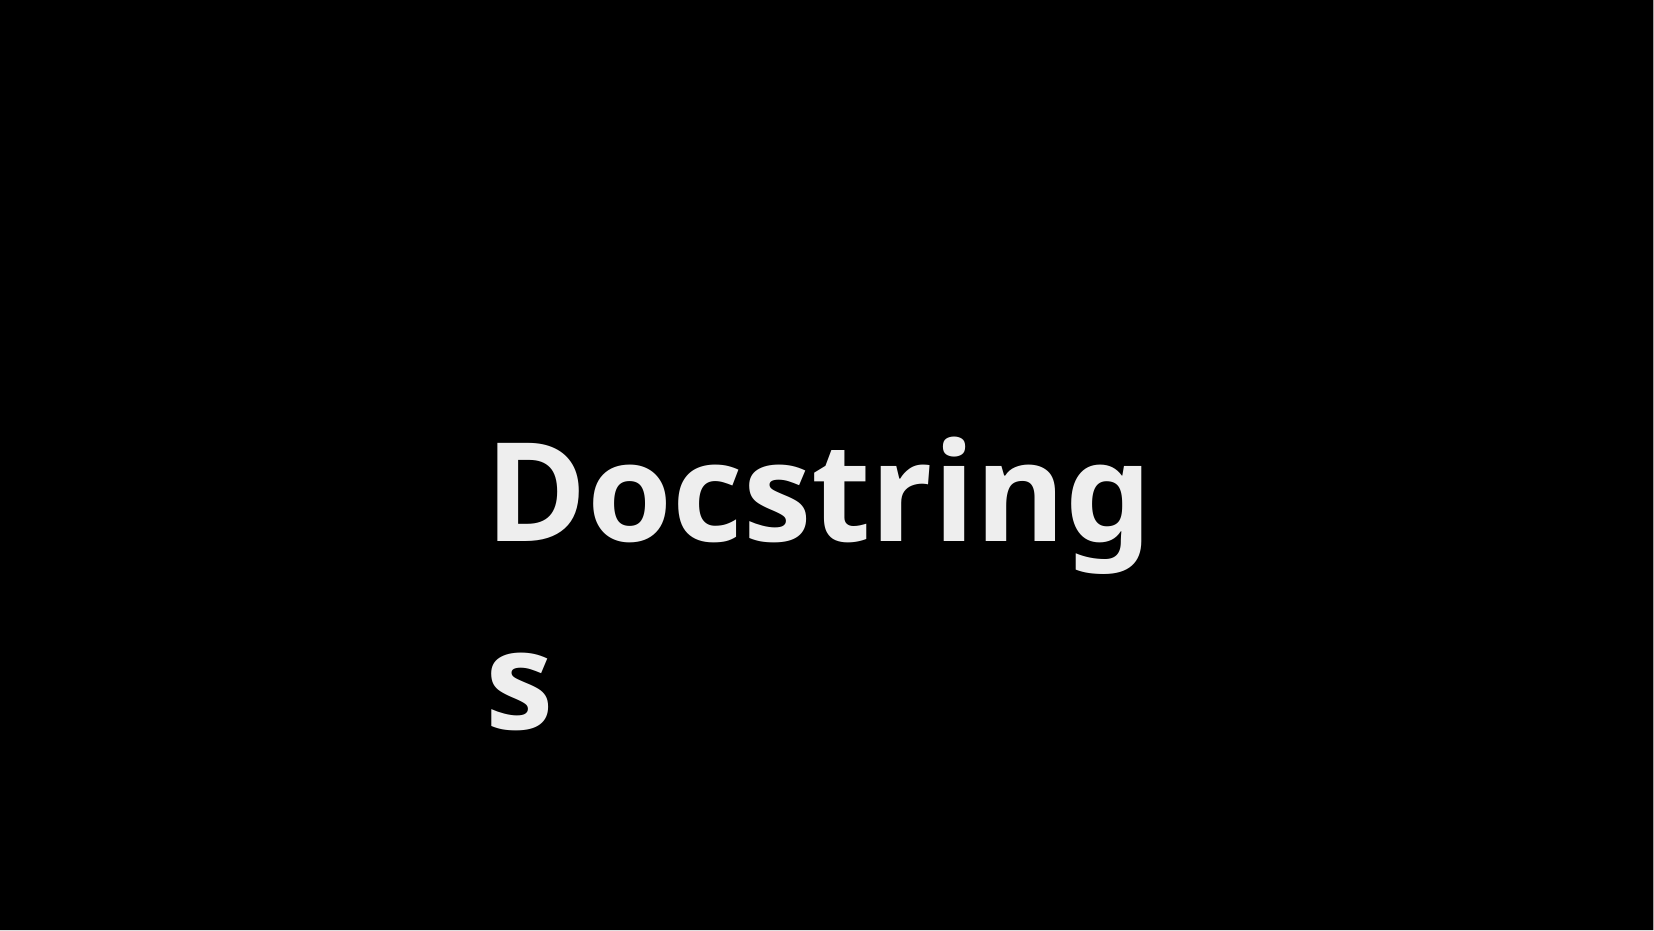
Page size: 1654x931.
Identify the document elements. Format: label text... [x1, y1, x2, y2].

text_box [0, 0, 1654, 931]
text_box Docstrings [471, 387, 1183, 543]
